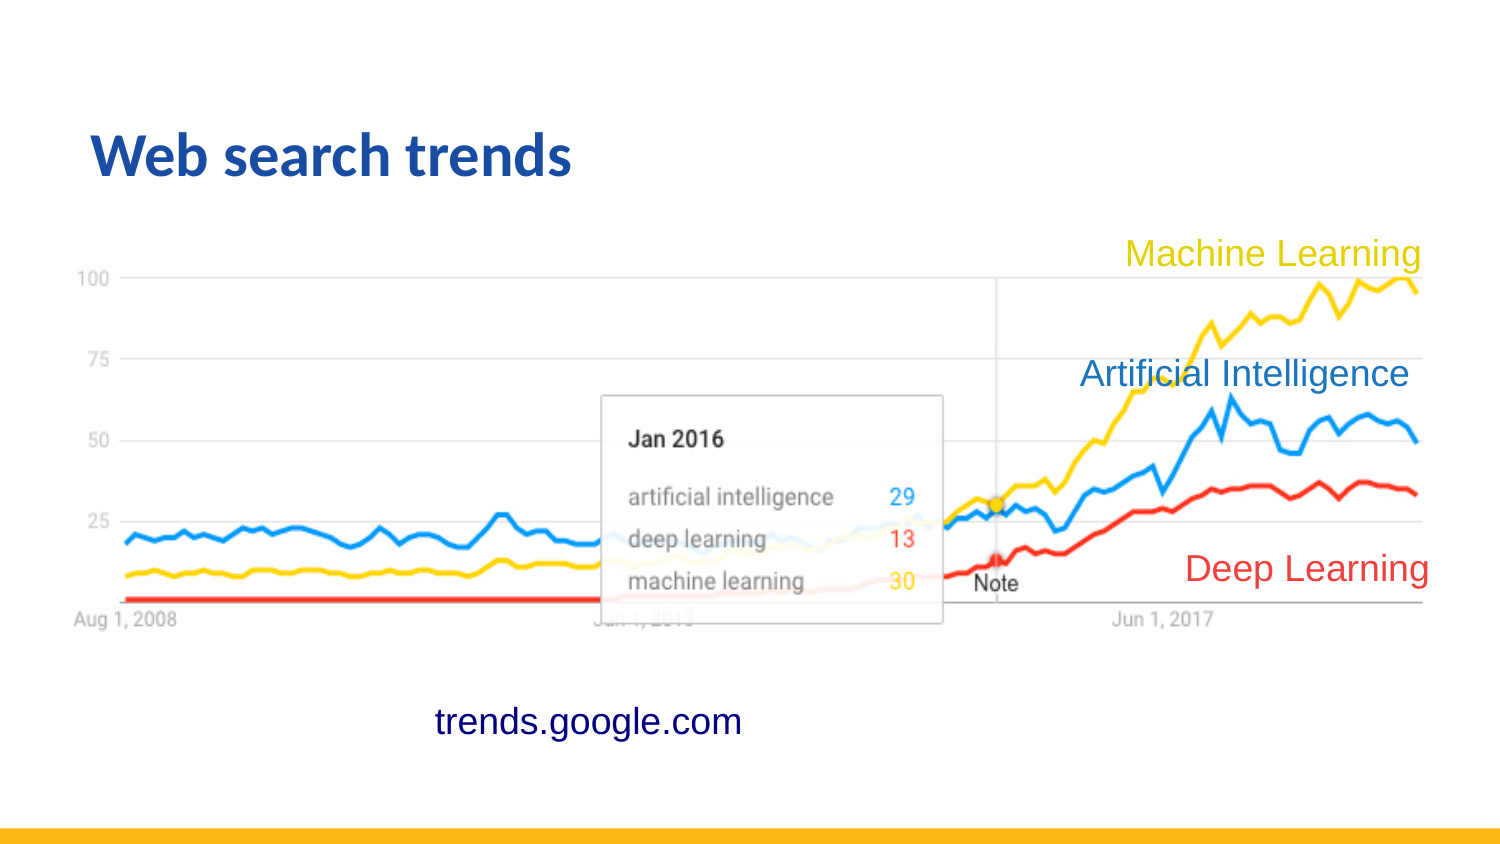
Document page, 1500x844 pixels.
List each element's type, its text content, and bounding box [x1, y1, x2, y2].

text_box Artificial Intelligence [1065, 345, 1426, 402]
text_box trends.google.com [420, 693, 1012, 751]
picture [46, 251, 1425, 661]
text_box Machine Learning [1110, 225, 1437, 282]
title Web search trends [75, 0, 1425, 197]
text_box Deep Learning [1170, 540, 1445, 597]
